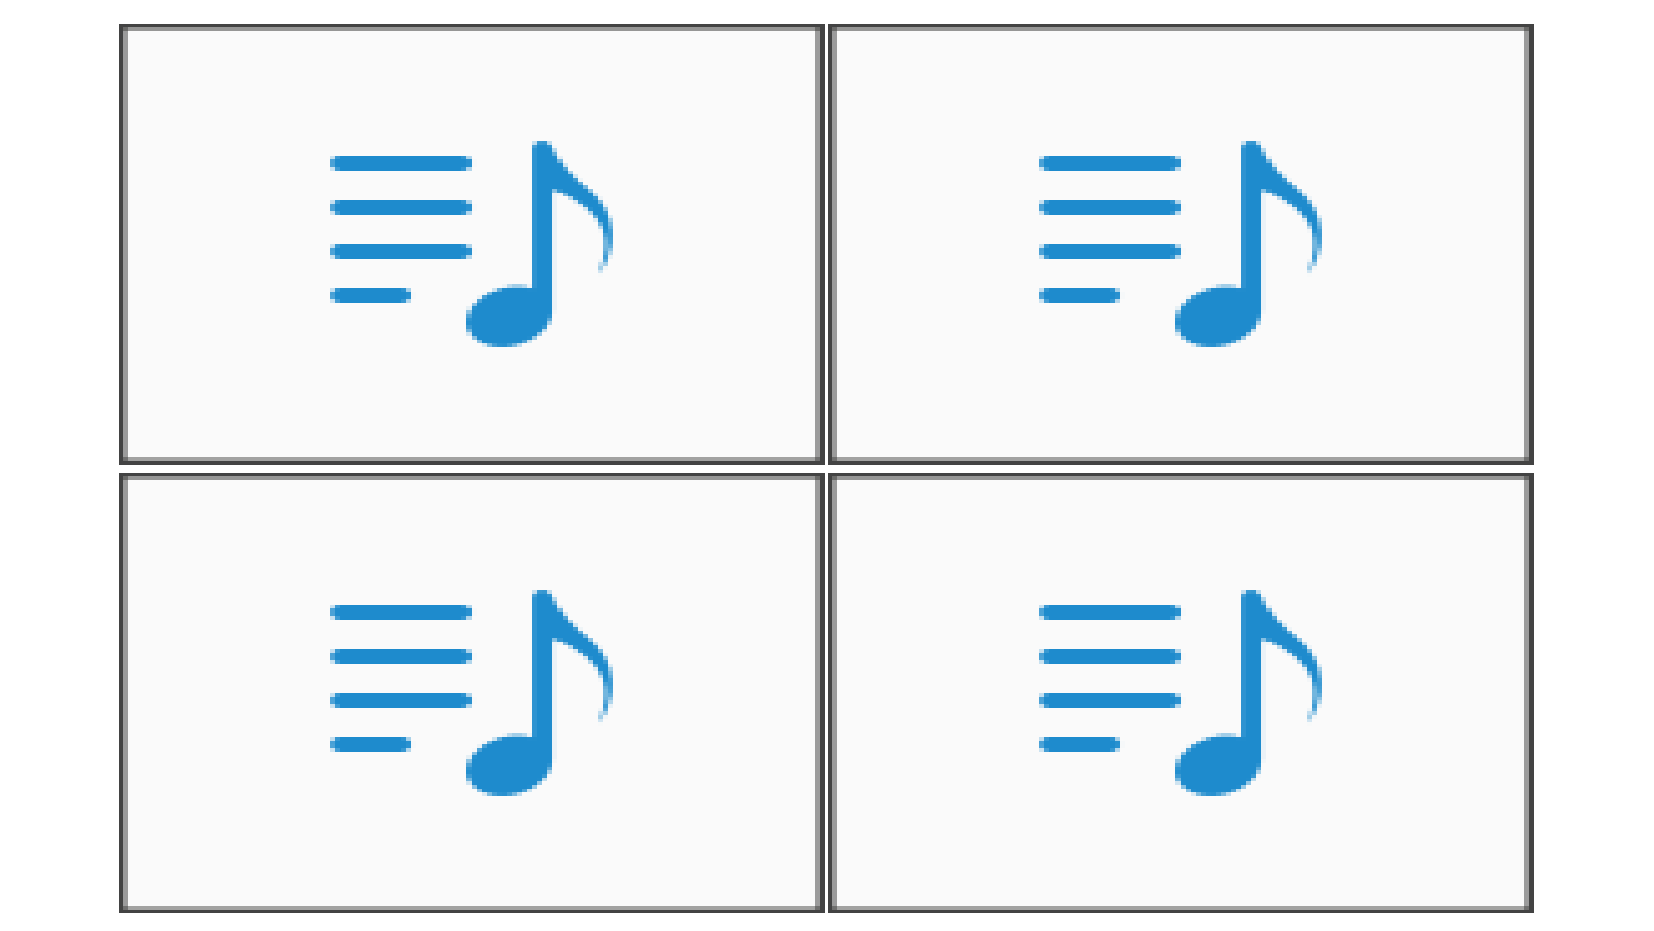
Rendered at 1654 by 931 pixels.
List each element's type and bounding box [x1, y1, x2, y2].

text_box [118, 23, 1535, 466]
text_box [118, 472, 1535, 915]
